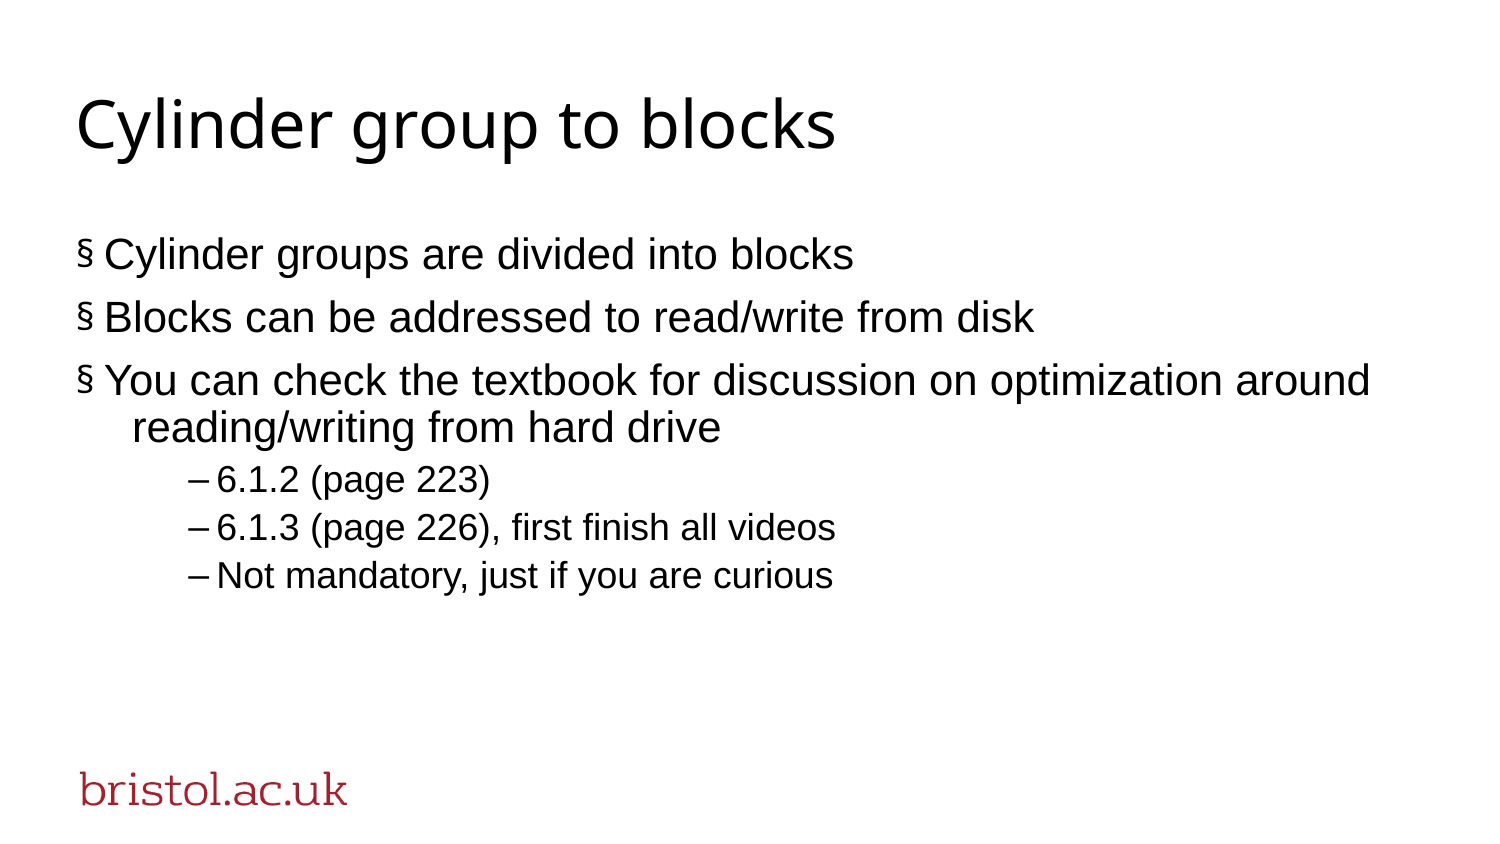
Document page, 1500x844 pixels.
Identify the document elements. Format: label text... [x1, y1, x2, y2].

list Cylinder groups are divided into blocks Blocks can be addressed to read/write from disk You can check the textbook for discussion on optimization around reading/writing from hard drive 6.1.2 (page 223) 6.1.3 (page 226), first finish all videos Not mandatory, just if you are curious [60, 224, 1440, 699]
title Cylinder group to blocks [60, 44, 1440, 209]
